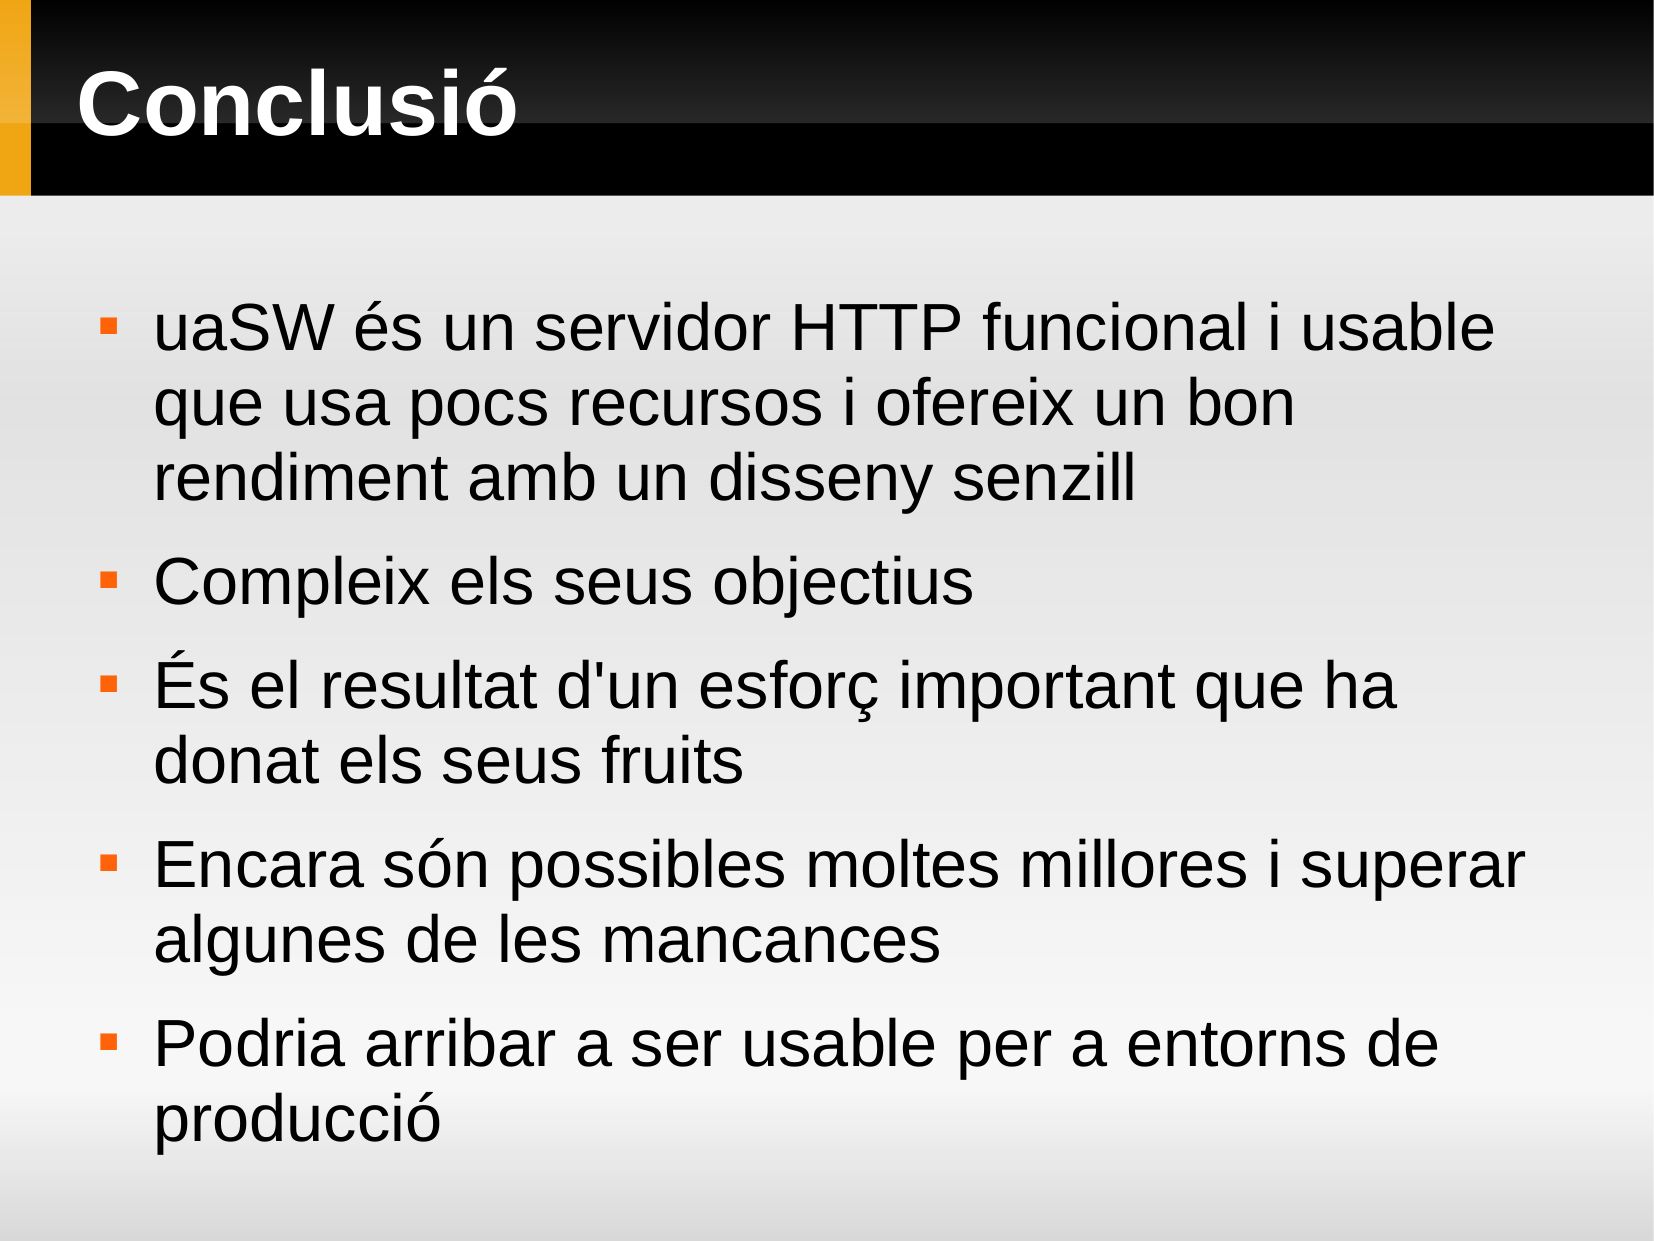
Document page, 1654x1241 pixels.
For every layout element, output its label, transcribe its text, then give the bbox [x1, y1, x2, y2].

title Conclusió [76, 7, 1565, 200]
list uaSW és un servidor HTTP funcional i usable que usa pocs recursos i ofereix un bon rendiment amb un disseny senzill Compleix els seus objectius És el resultat d'un esforç important que ha donat els seus fruits Encara són possibles moltes millores i superar algunes de les mancances Podria arribar a ser usable per a entorns de producció [82, 290, 1571, 1157]
picture [0, 0, 1654, 1241]
